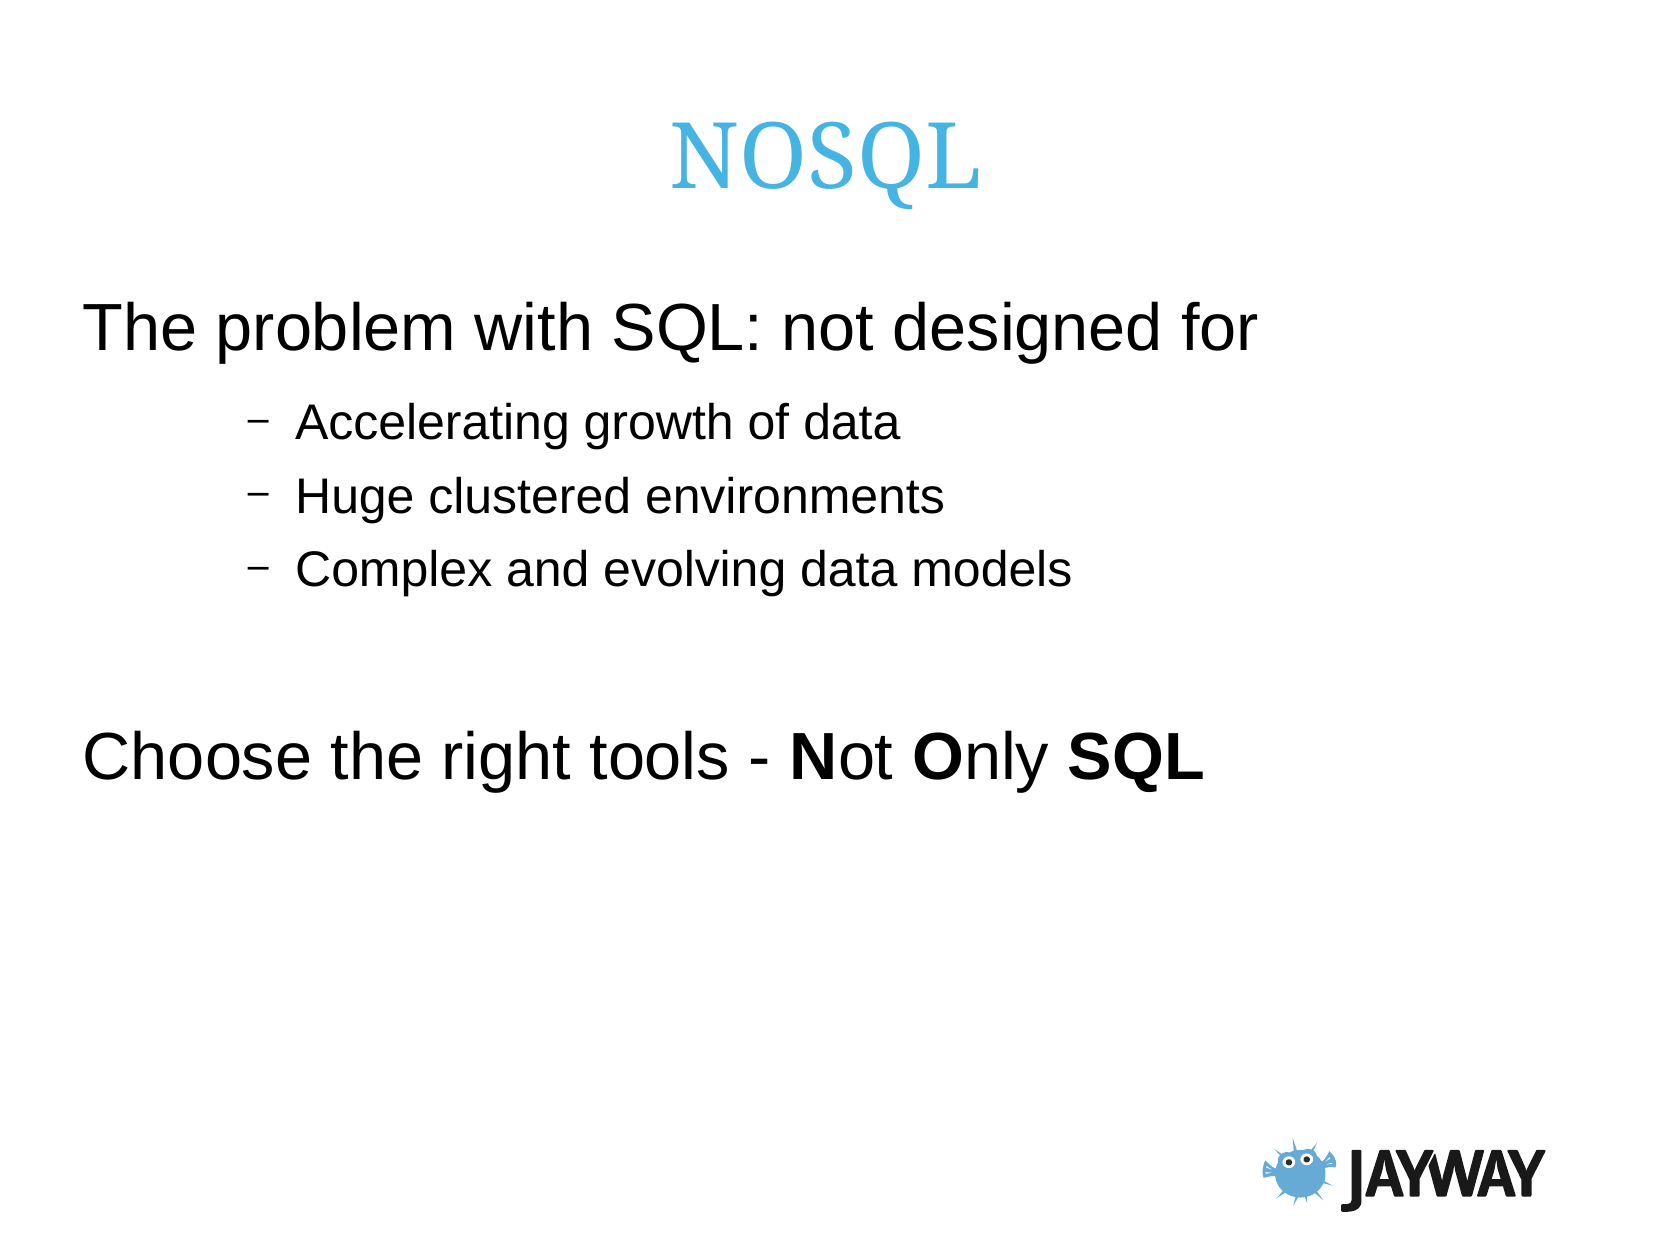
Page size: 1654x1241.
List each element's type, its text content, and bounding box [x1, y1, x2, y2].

list The problem with SQL: not designed for Accelerating growth of data Huge clustered environments Complex and evolving data models Choose the right tools - Not Only SQL [82, 290, 1571, 1109]
title NOSQL [82, 49, 1571, 257]
